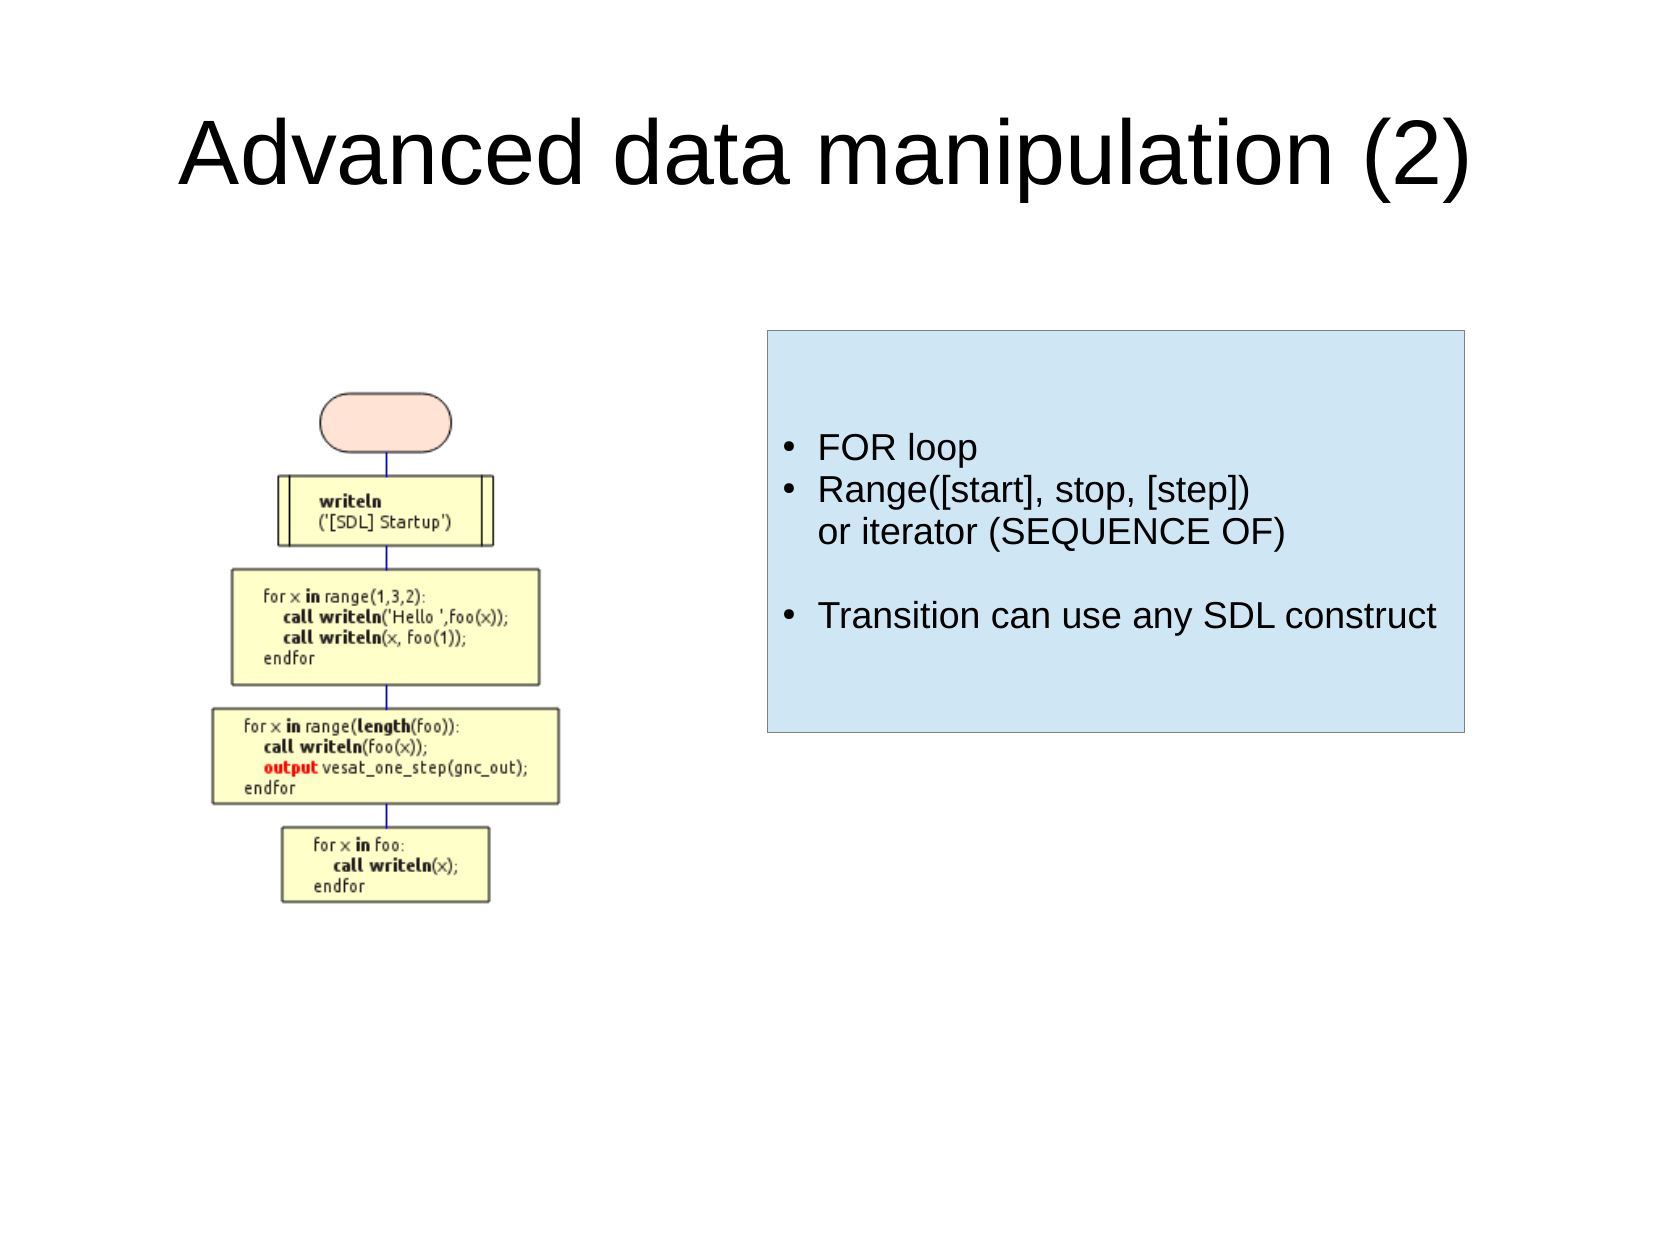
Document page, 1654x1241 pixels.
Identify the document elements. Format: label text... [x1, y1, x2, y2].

title Advanced data manipulation (2) [82, 49, 1571, 257]
text_box FOR loop Range([start], stop, [step]) or iterator (SEQUENCE OF) Transition can use any SDL construct [767, 330, 1465, 733]
picture [205, 386, 567, 910]
